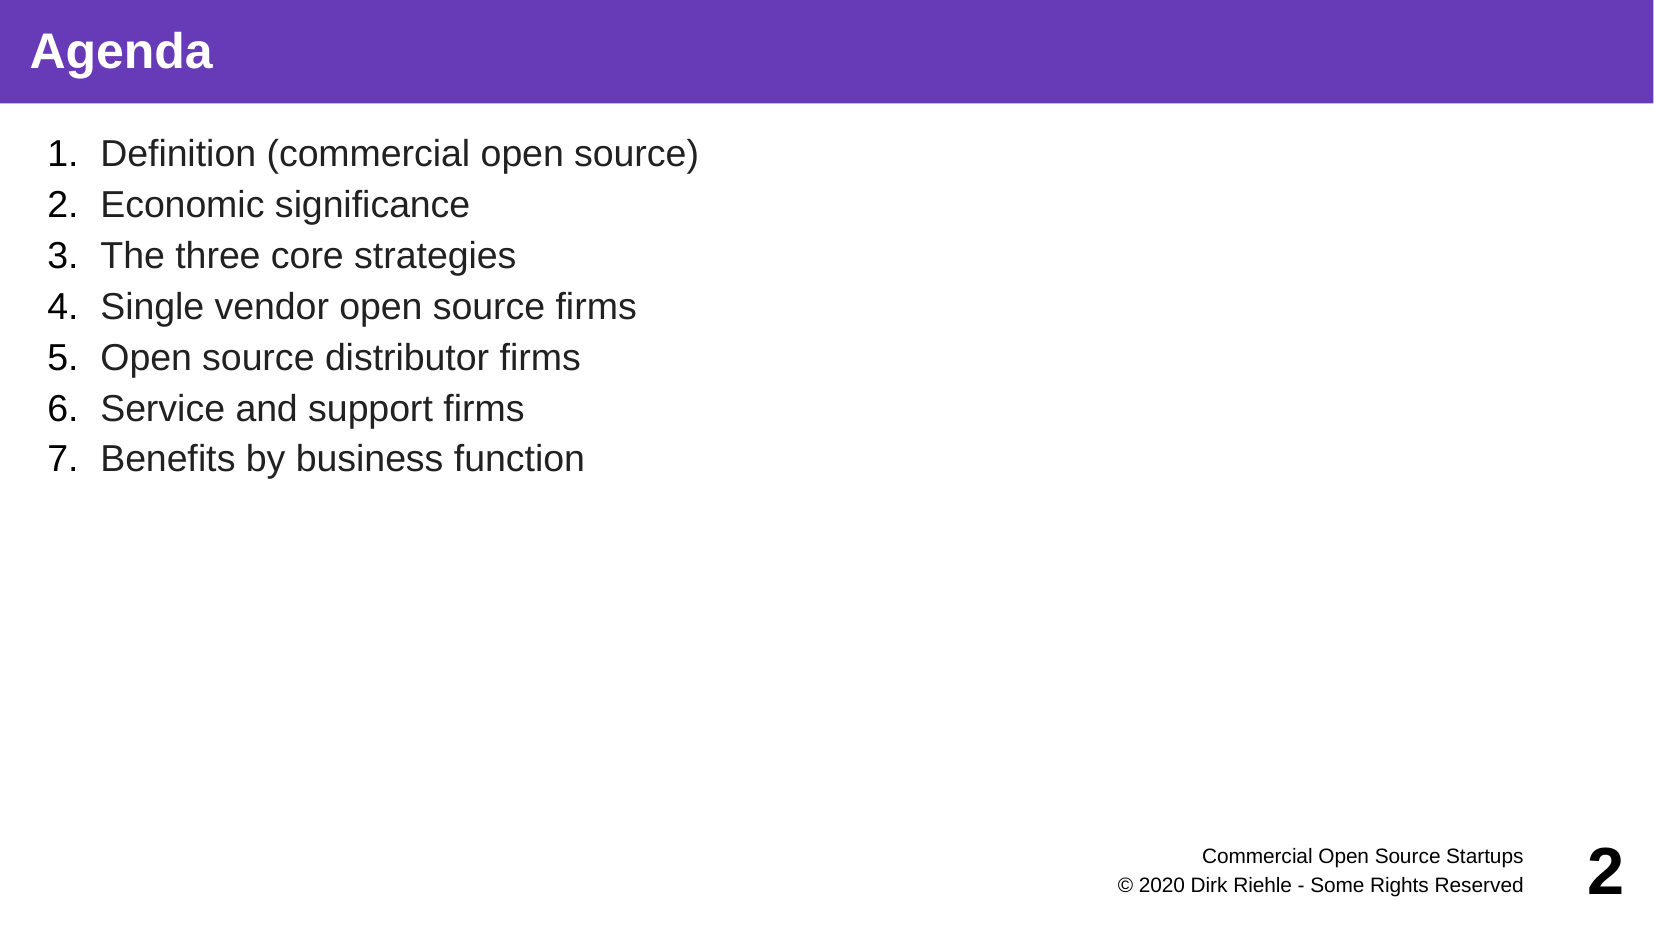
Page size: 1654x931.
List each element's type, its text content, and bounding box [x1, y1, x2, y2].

title Agenda [0, 0, 1654, 104]
list Definition (commercial open source) Economic significance The three core strategies Single vendor open source firms Open source distributor firms Service and support firms Benefits by business function [29, 132, 1625, 813]
